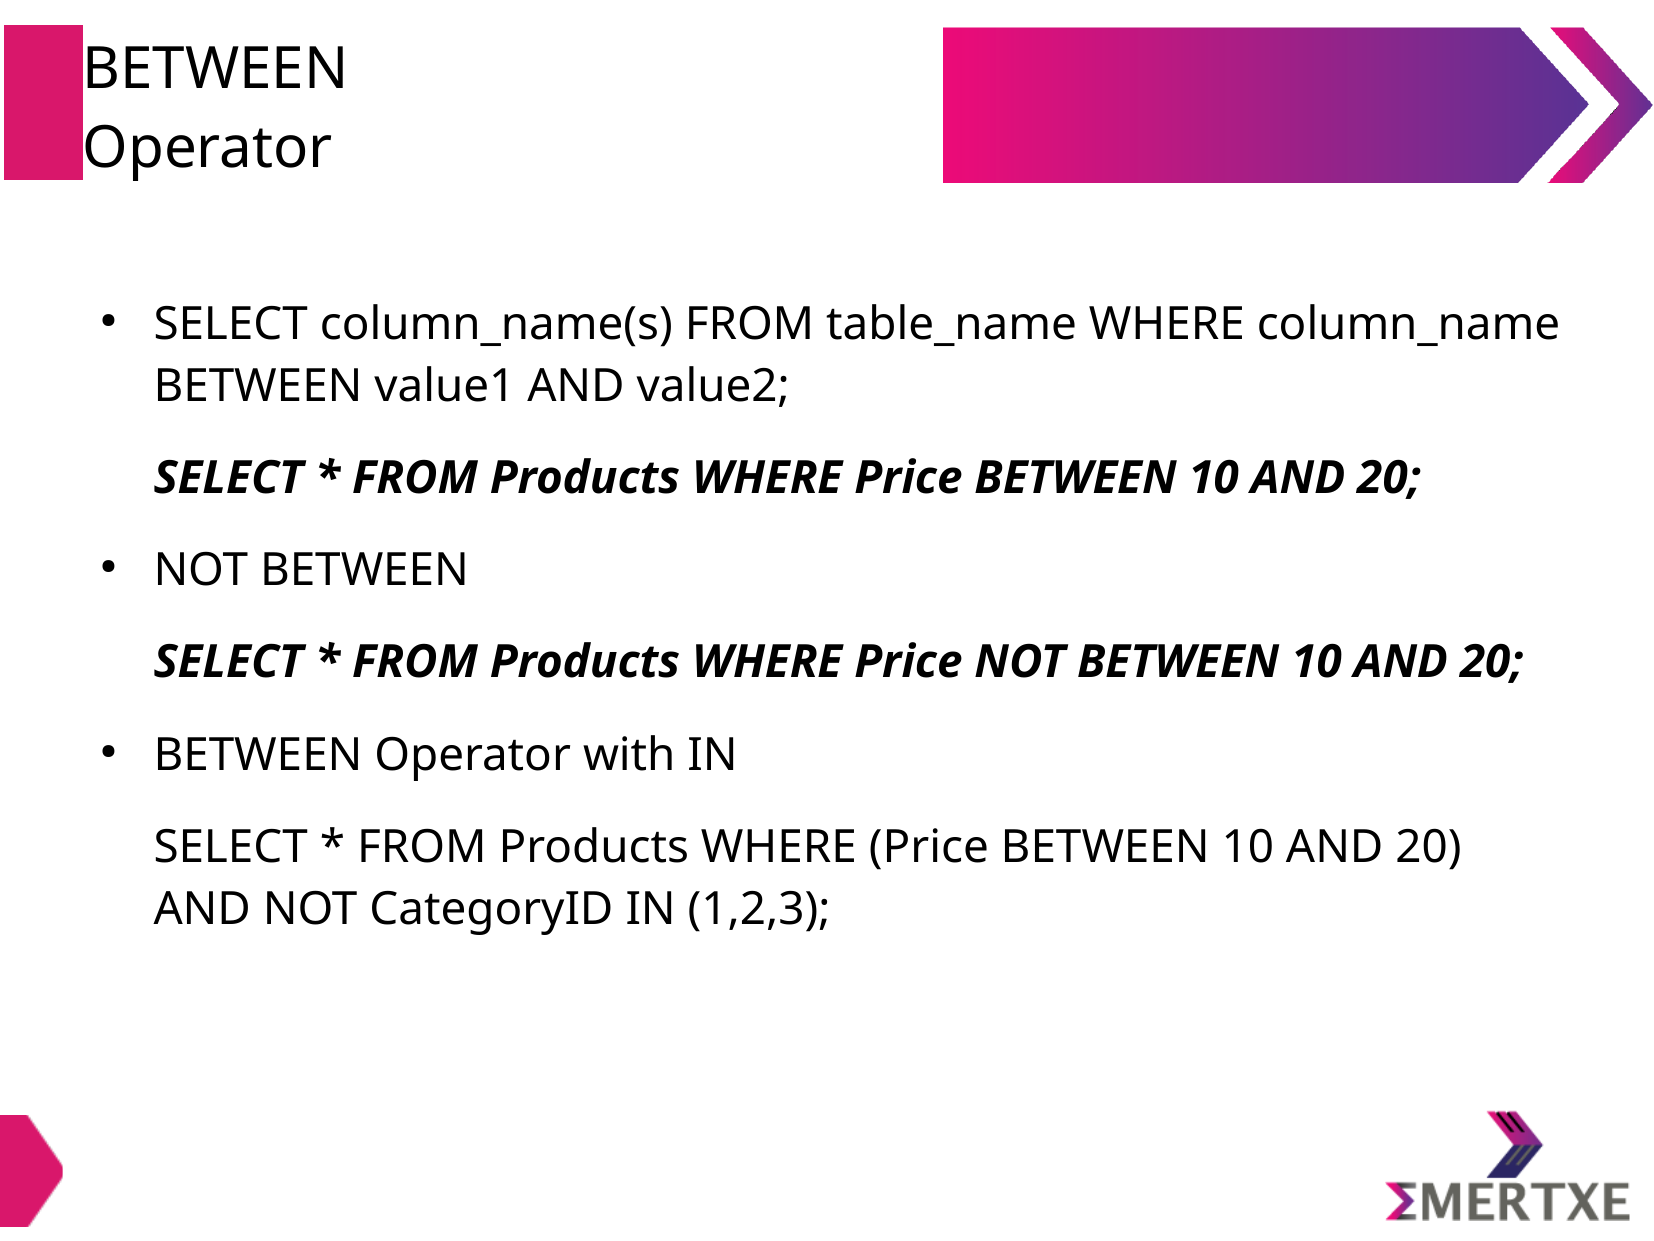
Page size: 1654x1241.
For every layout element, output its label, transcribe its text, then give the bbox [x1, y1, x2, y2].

title BETWEEN Operator [82, 2, 1571, 210]
picture [1385, 1107, 1631, 1221]
picture [1571, 27, 1653, 183]
list SELECT column_name(s) FROM table_name WHERE column_name BETWEEN value1 AND value2; SELECT * FROM Products WHERE Price BETWEEN 10 AND 20; NOT BETWEEN SELECT * FROM Products WHERE Price NOT BETWEEN 10 AND 20; BETWEEN Operator with IN SELECT * FROM Products WHERE (Price BETWEEN 10 AND 20) AND NOT CategoryID IN (1,2,3); [82, 290, 1571, 1010]
